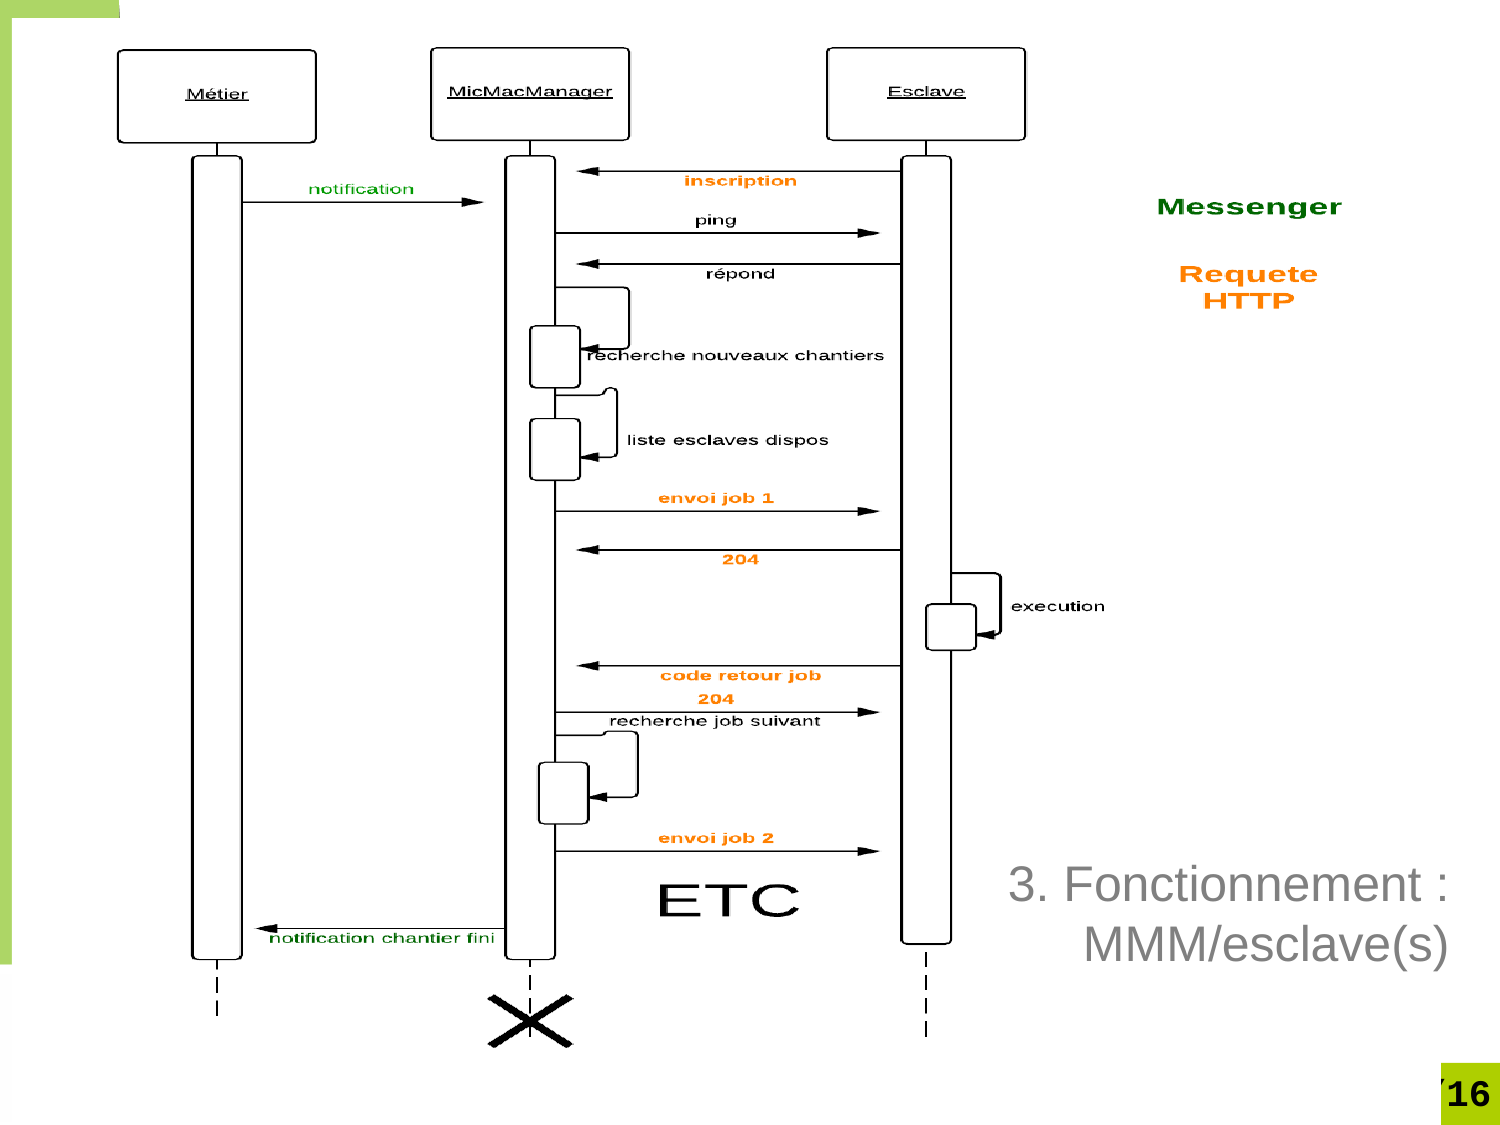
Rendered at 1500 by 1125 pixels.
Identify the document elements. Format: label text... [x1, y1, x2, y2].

picture [0, 0, 1500, 1125]
title 3. Fonctionnement : MMM/esclave(s) [685, 842, 1465, 981]
